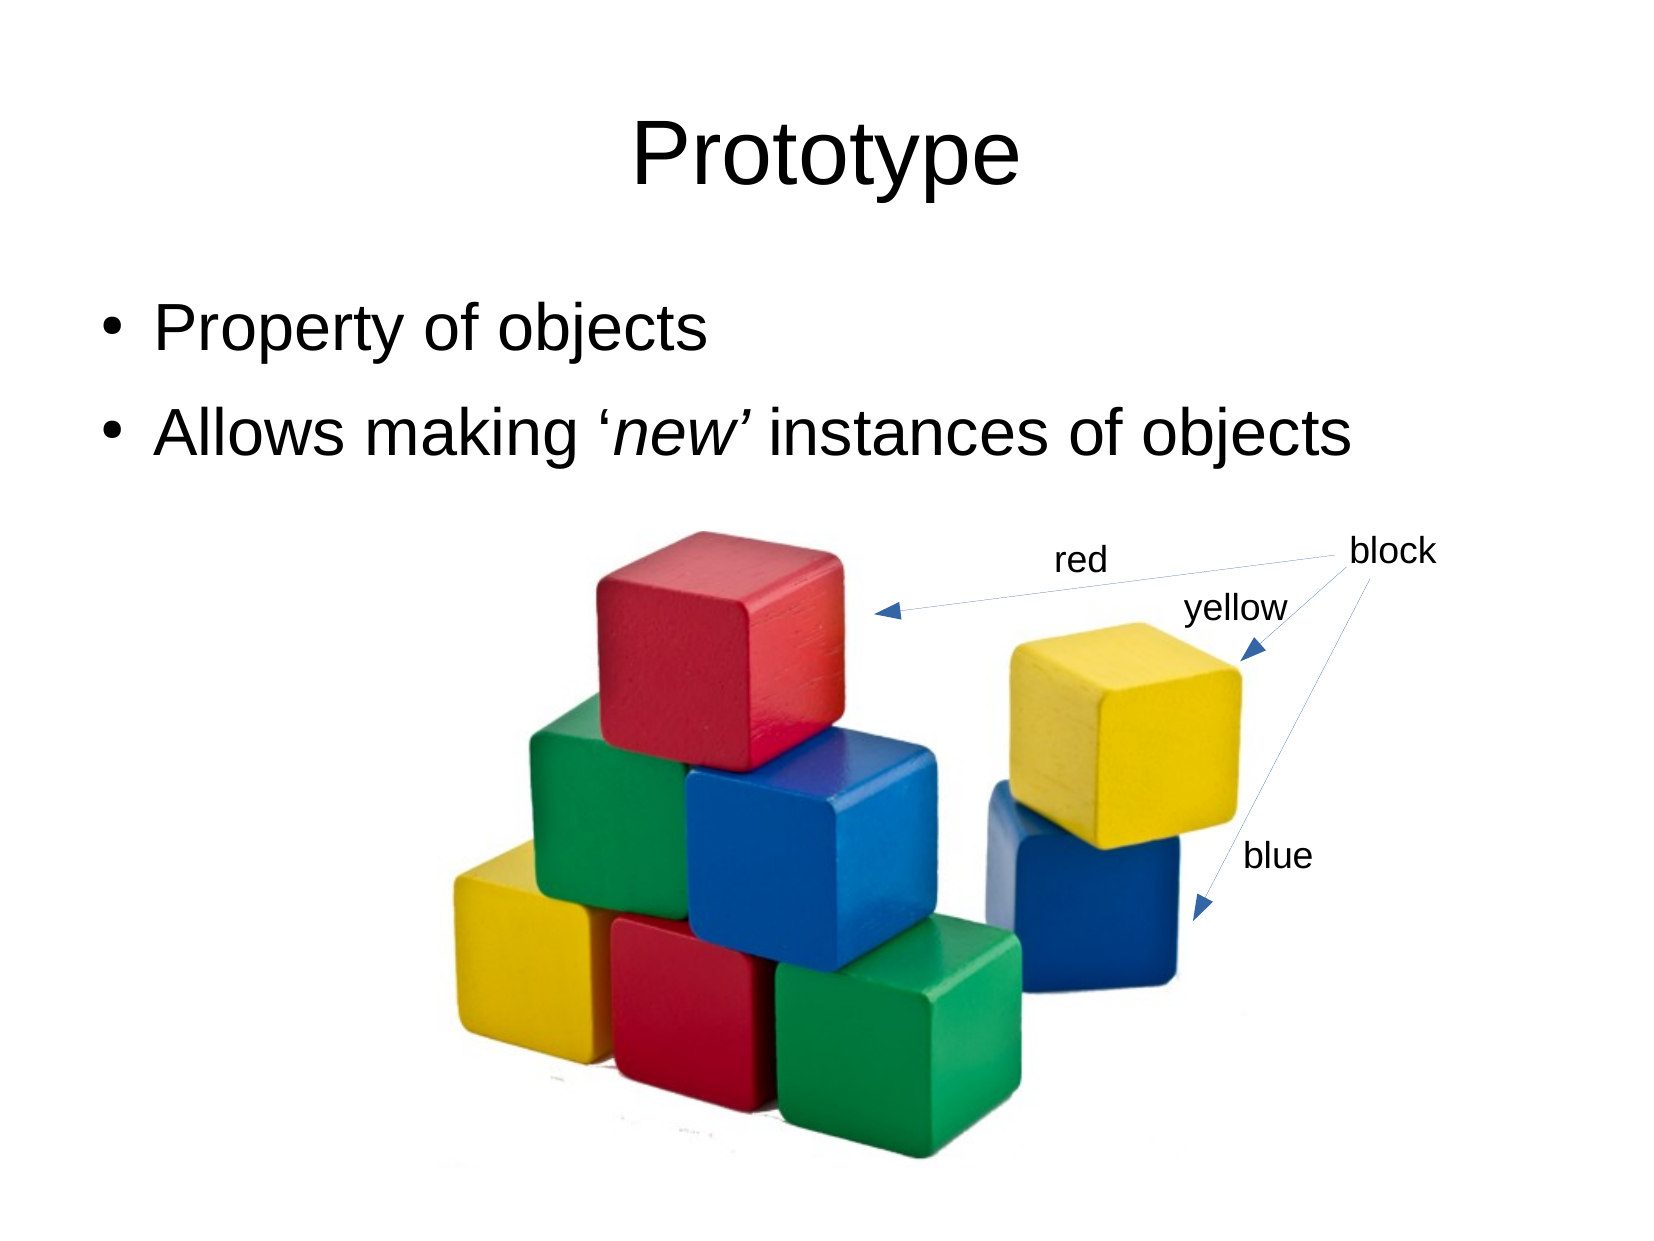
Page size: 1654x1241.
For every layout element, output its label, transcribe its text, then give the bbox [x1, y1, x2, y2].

picture [437, 1010, 1258, 1168]
list Property of objects Allows making ‘new’ instances of objects [82, 290, 1571, 1010]
text_box red [1039, 531, 1123, 612]
title Prototype [82, 49, 1571, 257]
text_box block [1334, 521, 1452, 579]
text_box blue [1228, 826, 1329, 884]
text_box yellow [1169, 578, 1303, 636]
